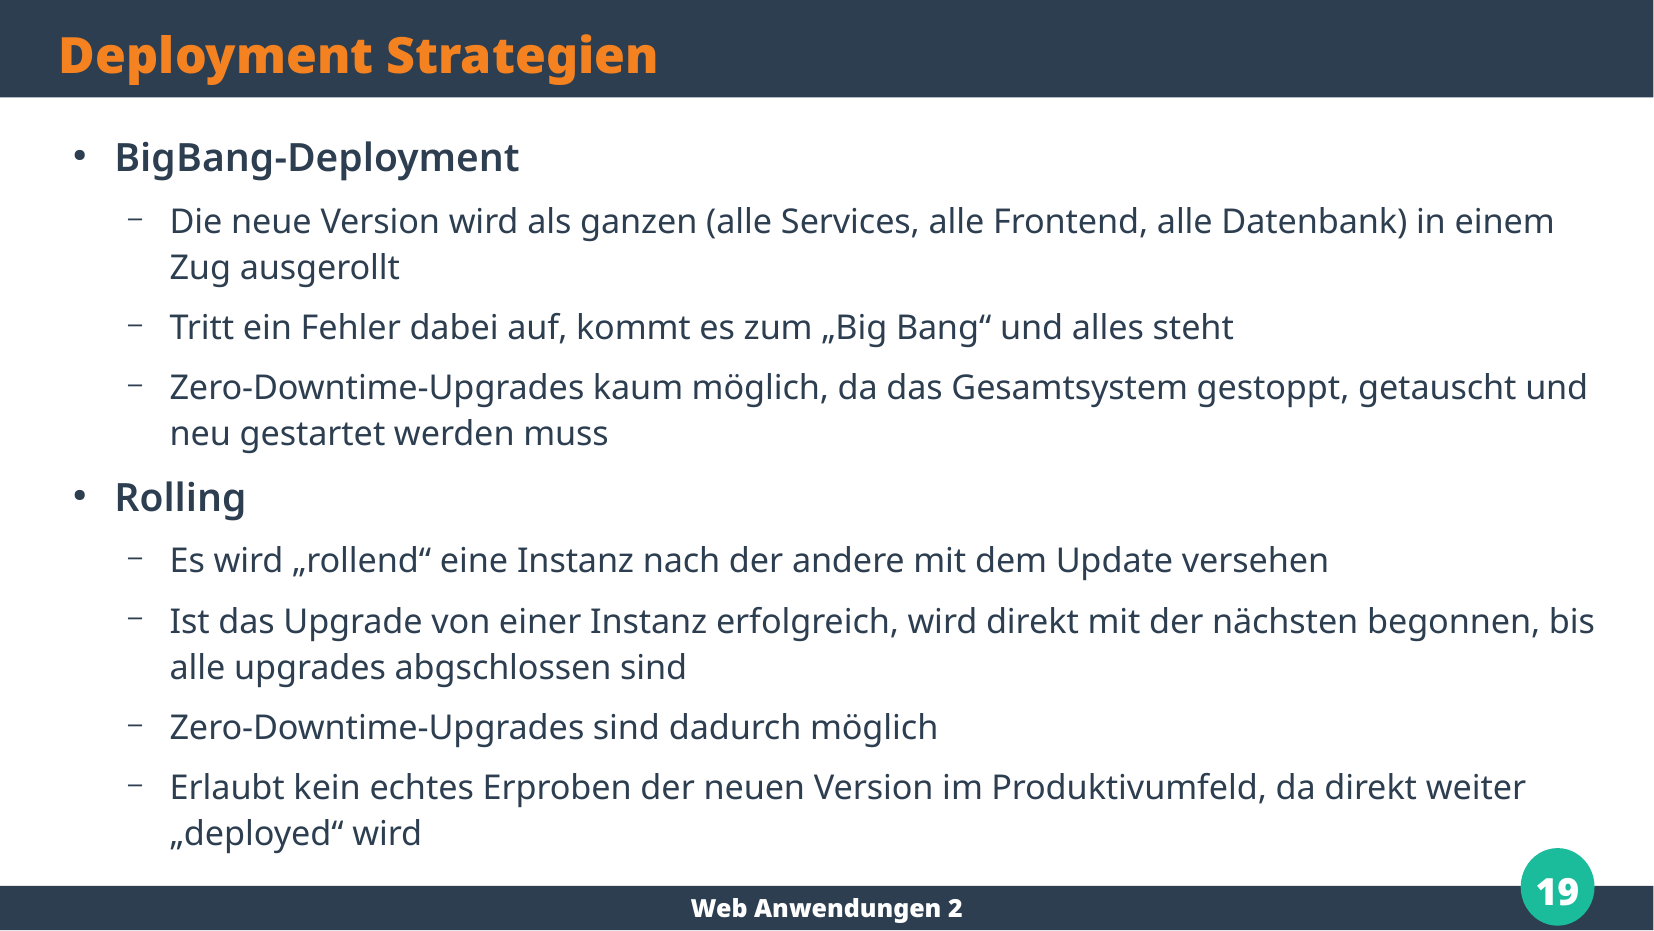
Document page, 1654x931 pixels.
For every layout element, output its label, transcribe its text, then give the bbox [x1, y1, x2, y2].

title Deployment Strategien [59, 8, 1595, 89]
list BigBang-Deployment Die neue Version wird als ganzen (alle Services, alle Frontend, alle Datenbank) in einem Zug ausgerollt Tritt ein Fehler dabei auf, kommt es zum „Big Bang“ und alles steht Zero-Downtime-Upgrades kaum möglich, da das Gesamtsystem gestoppt, getauscht und neu gestartet werden muss Rolling Es wird „rollend“ eine Instanz nach der andere mit dem Update versehen Ist das Upgrade von einer Instanz erfolgreich, wird direkt mit der nächsten begonnen, bis alle upgrades abgschlossen sind Zero-Downtime-Upgrades sind dadurch möglich Erlaubt kein echtes Erproben der neuen Version im Produktivumfeld, da direkt weiter „deployed“ wird [59, 129, 1595, 864]
